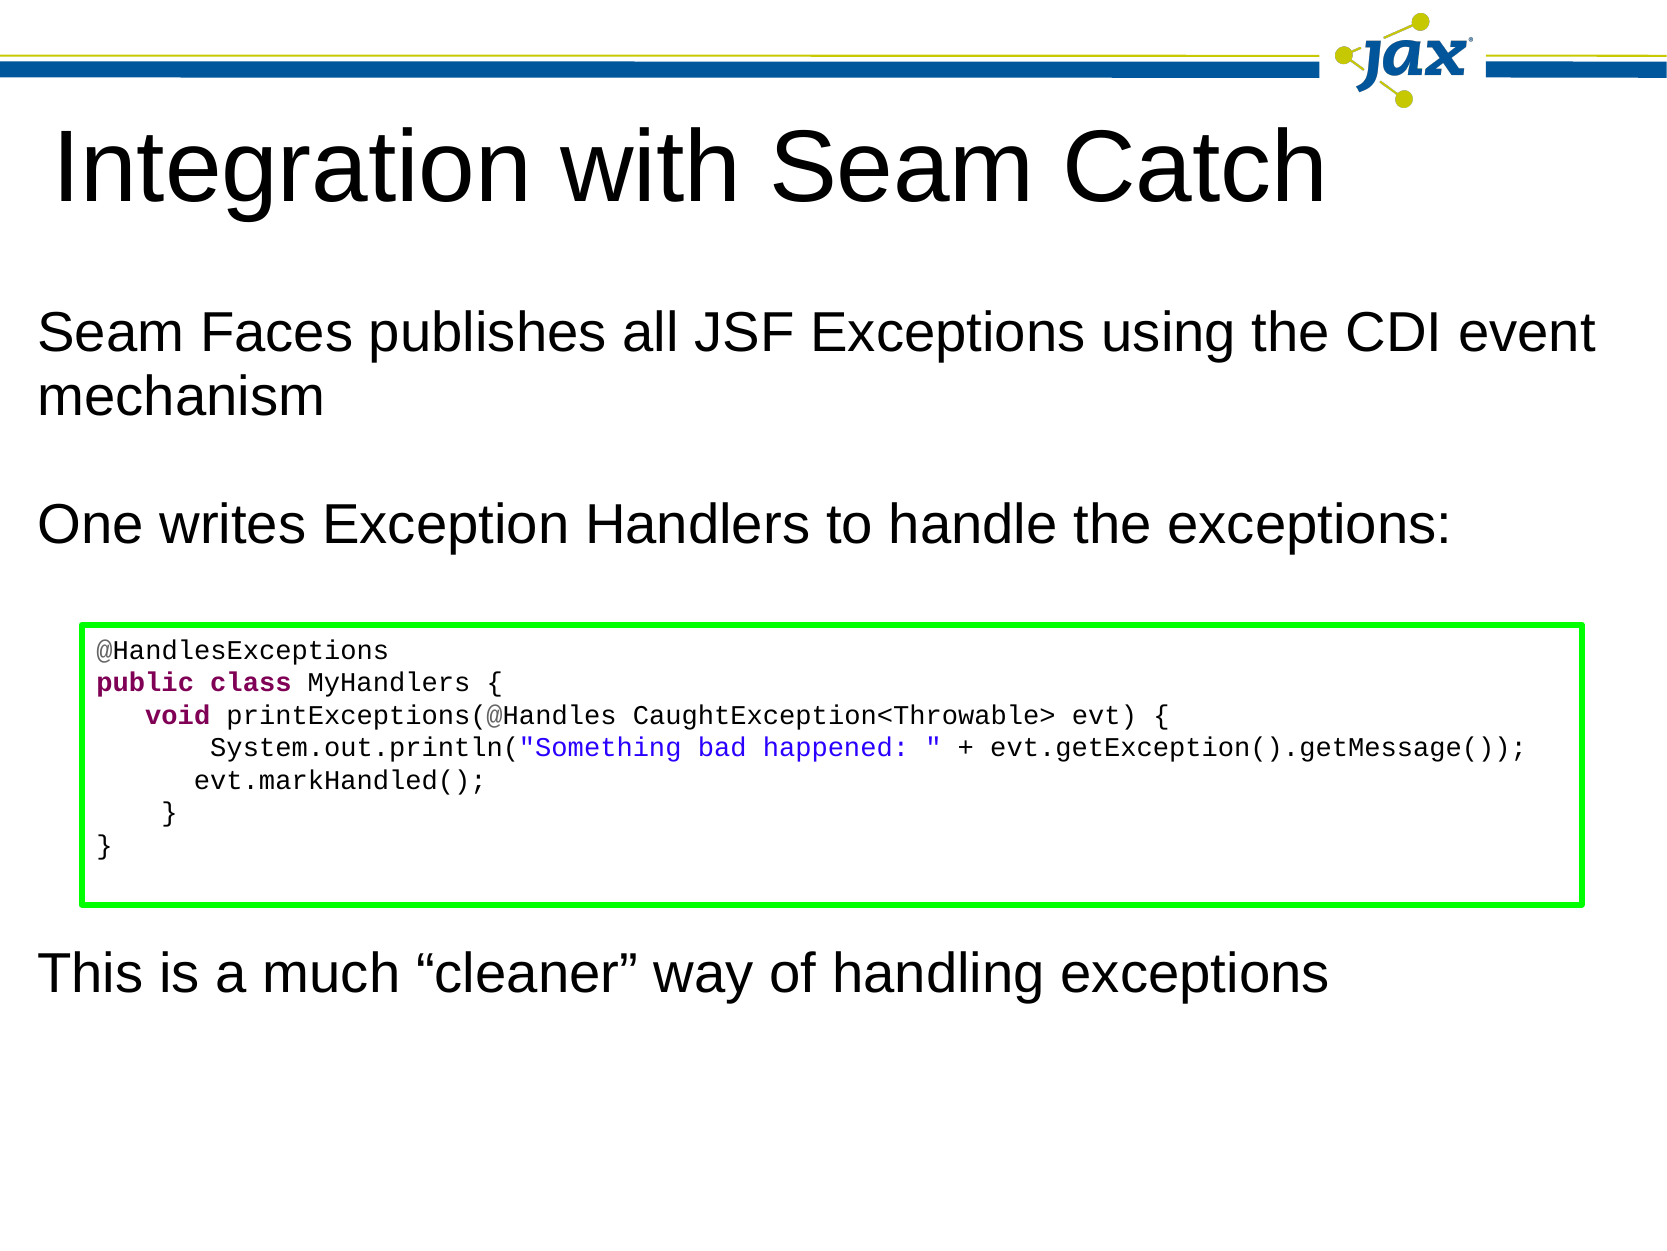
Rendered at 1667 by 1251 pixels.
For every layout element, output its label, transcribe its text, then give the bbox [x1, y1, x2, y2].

list Seam Faces publishes all JSF Exceptions using the CDI event mechanism One writes Exception Handlers to handle the exceptions: This is a much “cleaner” way of handling exceptions [37, 300, 1613, 1126]
title Integration with Seam Catch [37, 91, 1651, 230]
picture [1335, 13, 1473, 91]
text_box @HandlesExceptions public class MyHandlers { void printExceptions(@Handles CaughtException<Throwable> evt) { System.out.println("Something bad happened: " + evt.getException().getMessage()); evt.markHandled(); } } [81, 624, 1582, 905]
